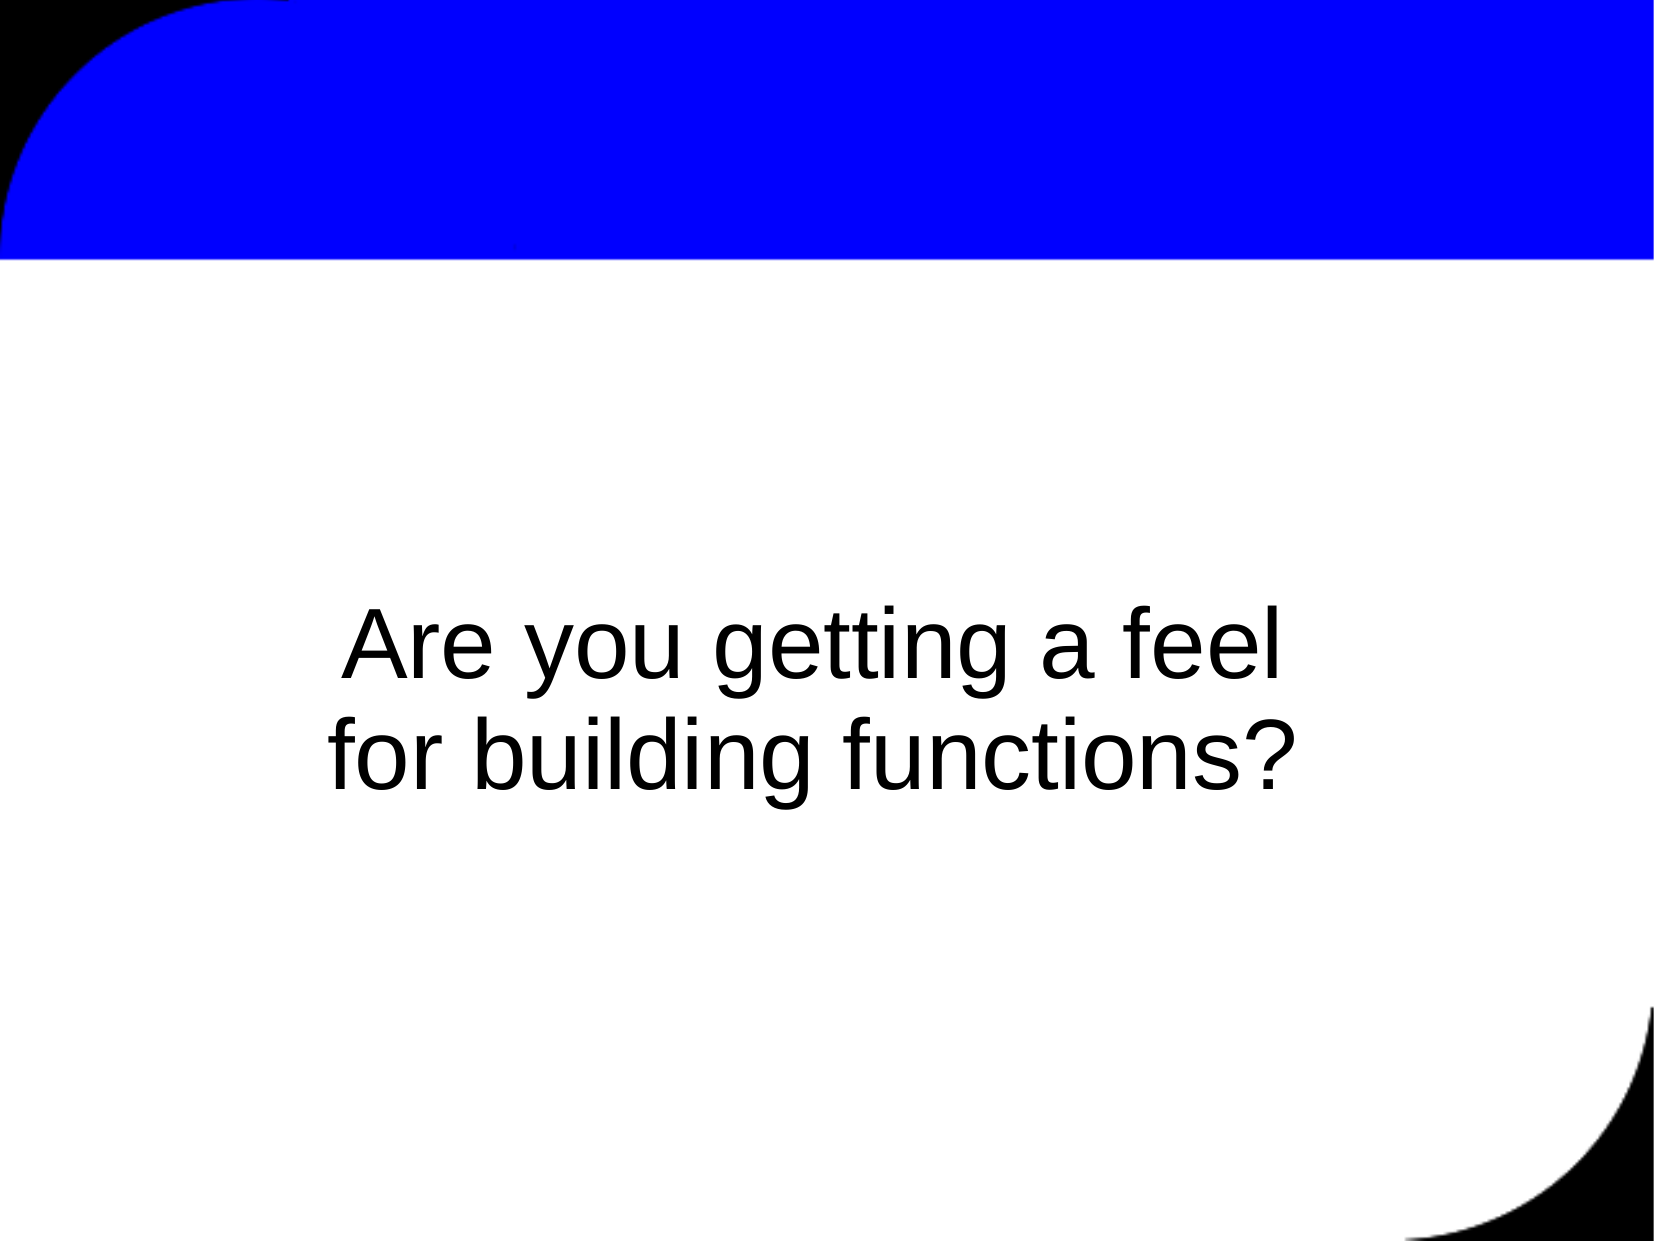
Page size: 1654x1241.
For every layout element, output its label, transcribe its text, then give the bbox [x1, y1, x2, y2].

picture [0, 0, 1654, 1241]
subtitle Are you getting a feel for building functions? [82, 297, 1571, 1102]
